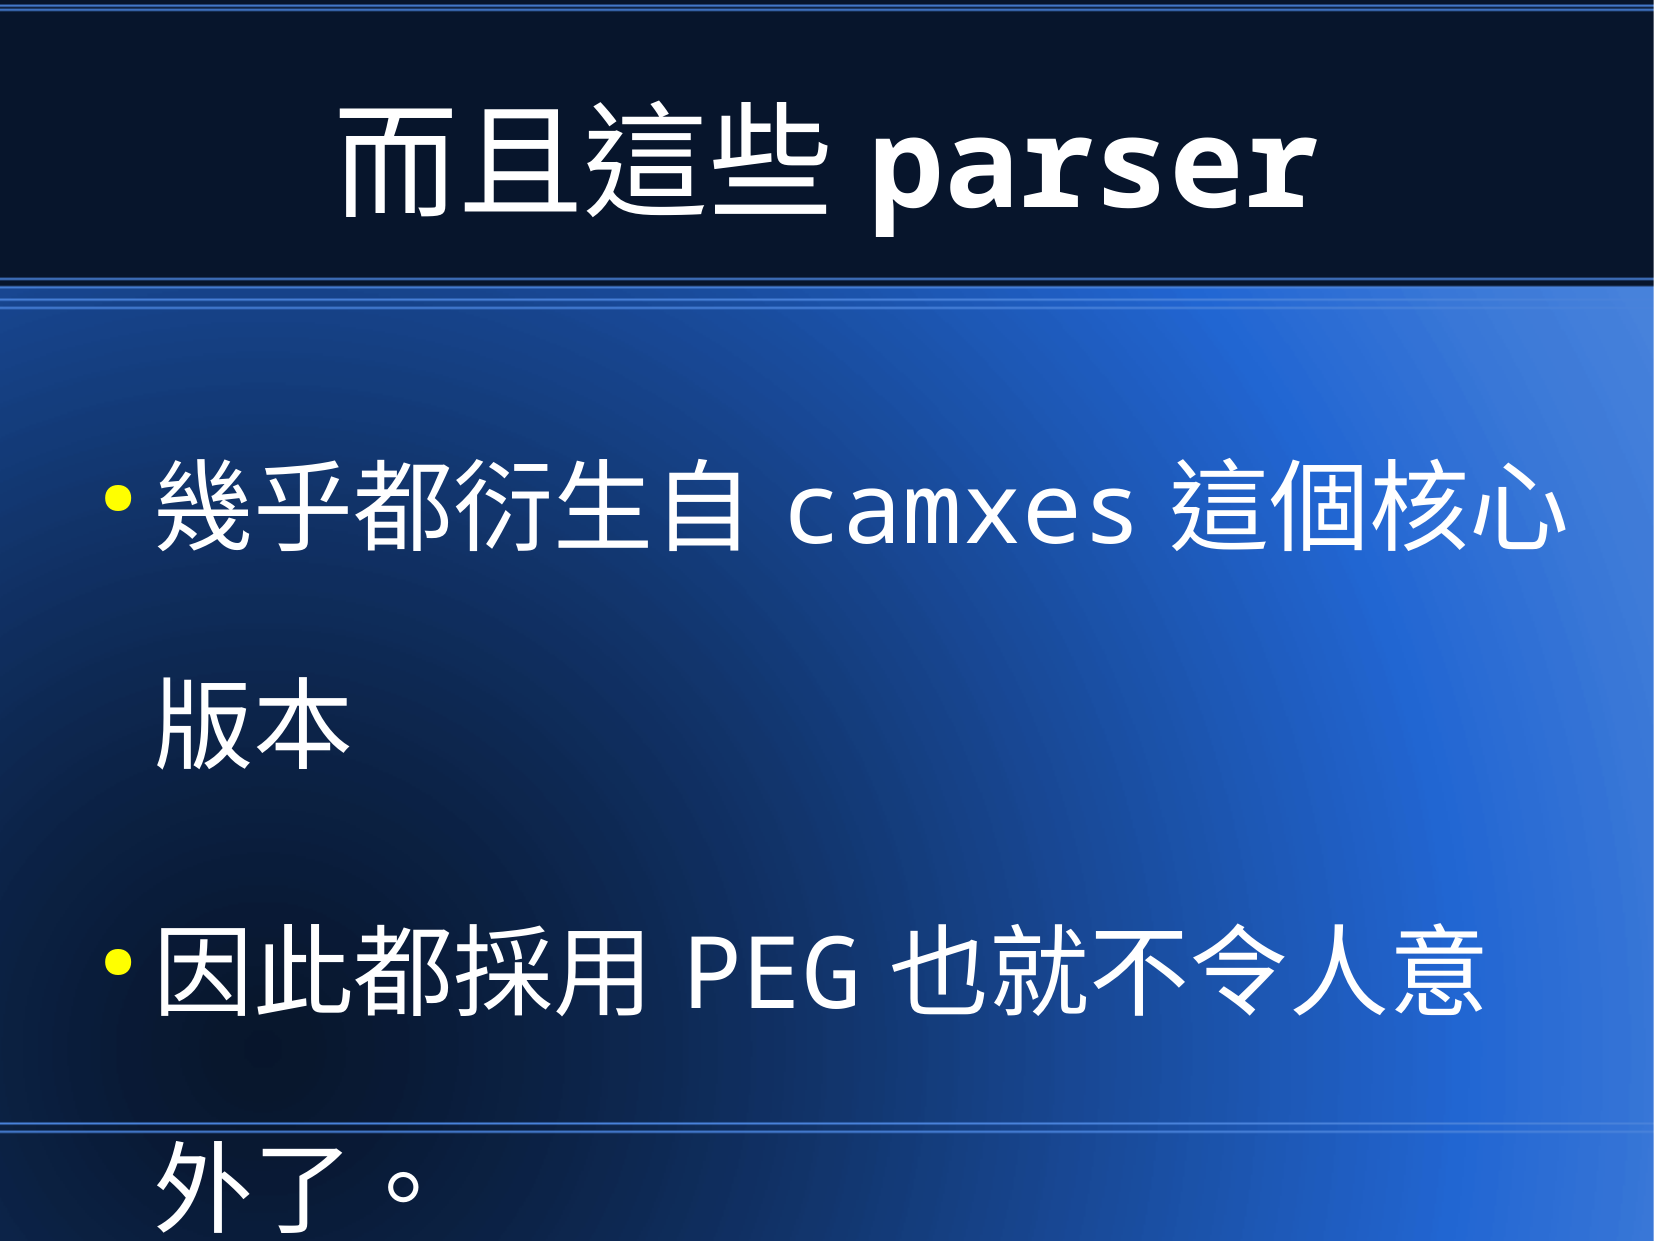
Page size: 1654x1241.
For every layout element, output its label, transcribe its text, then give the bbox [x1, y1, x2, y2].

list 幾乎都衍生自camxes這個核心版本 因此都採用PEG也就不令人意外了。 [82, 355, 1571, 1241]
picture [0, 0, 1654, 1241]
title 而且這些parser [82, 49, 1571, 257]
